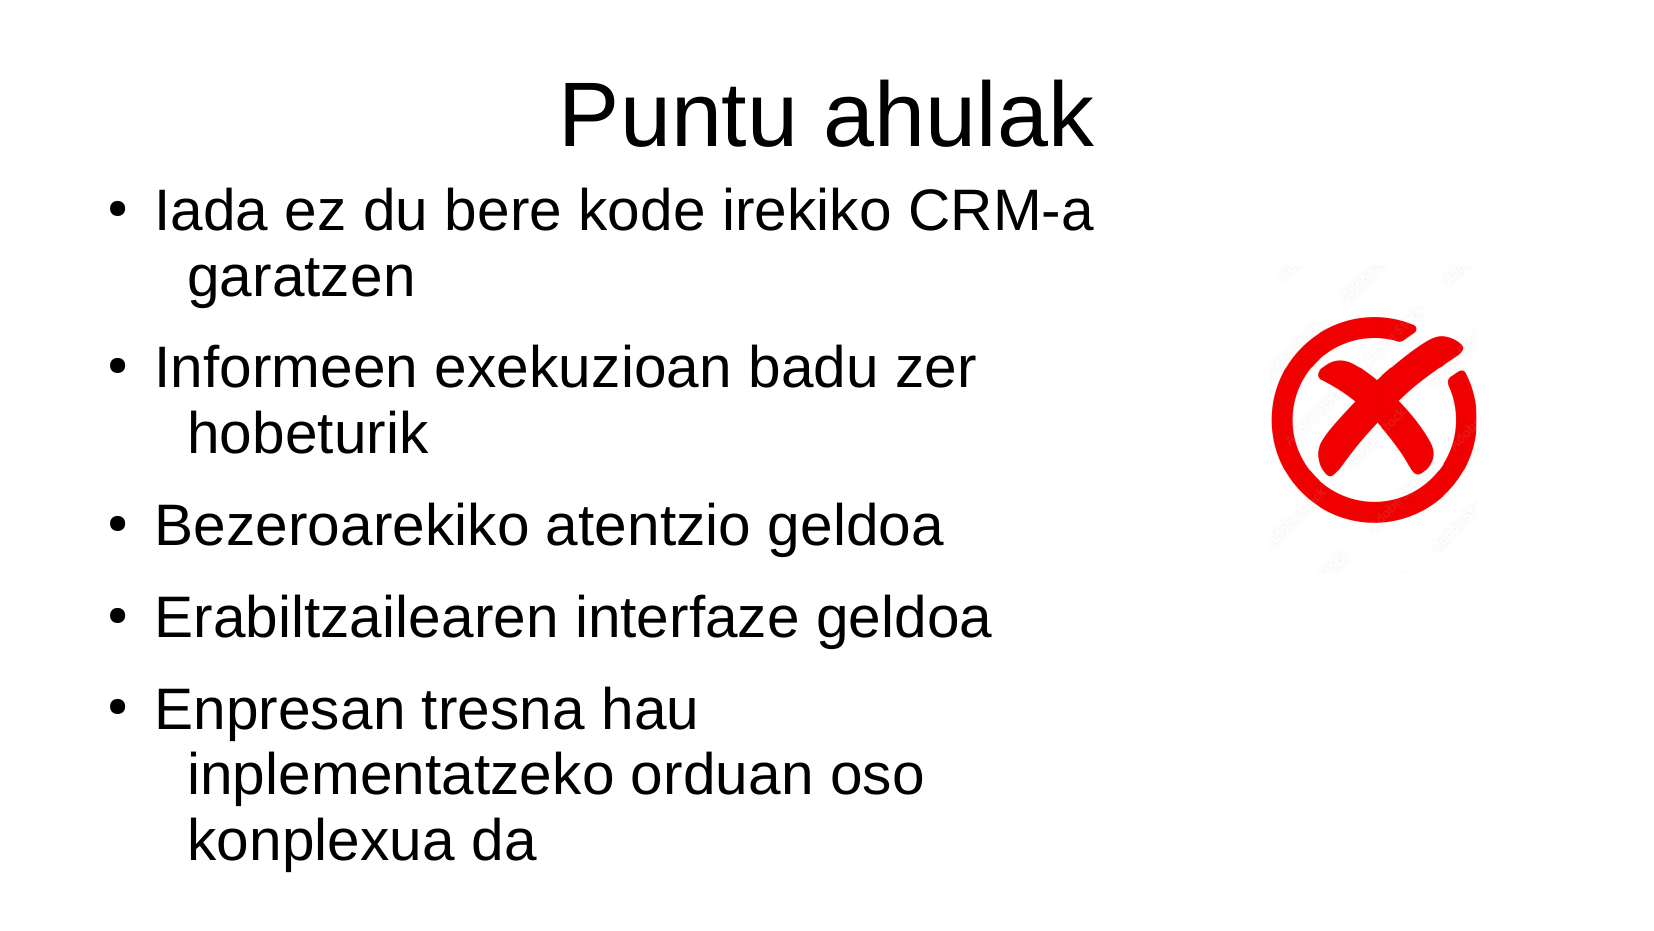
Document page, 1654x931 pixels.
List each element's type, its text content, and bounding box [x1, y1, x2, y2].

picture [1269, 265, 1477, 573]
title Puntu ahulak [82, 37, 1571, 193]
list Iada ez du bere kode irekiko CRM-a garatzen Informeen exekuzioan badu zer hobeturik Bezeroarekiko atentzio geldoa Erabiltzailearen interfaze geldoa Enpresan tresna hau inplementatzeko orduan oso konplexua da [59, 177, 1128, 875]
